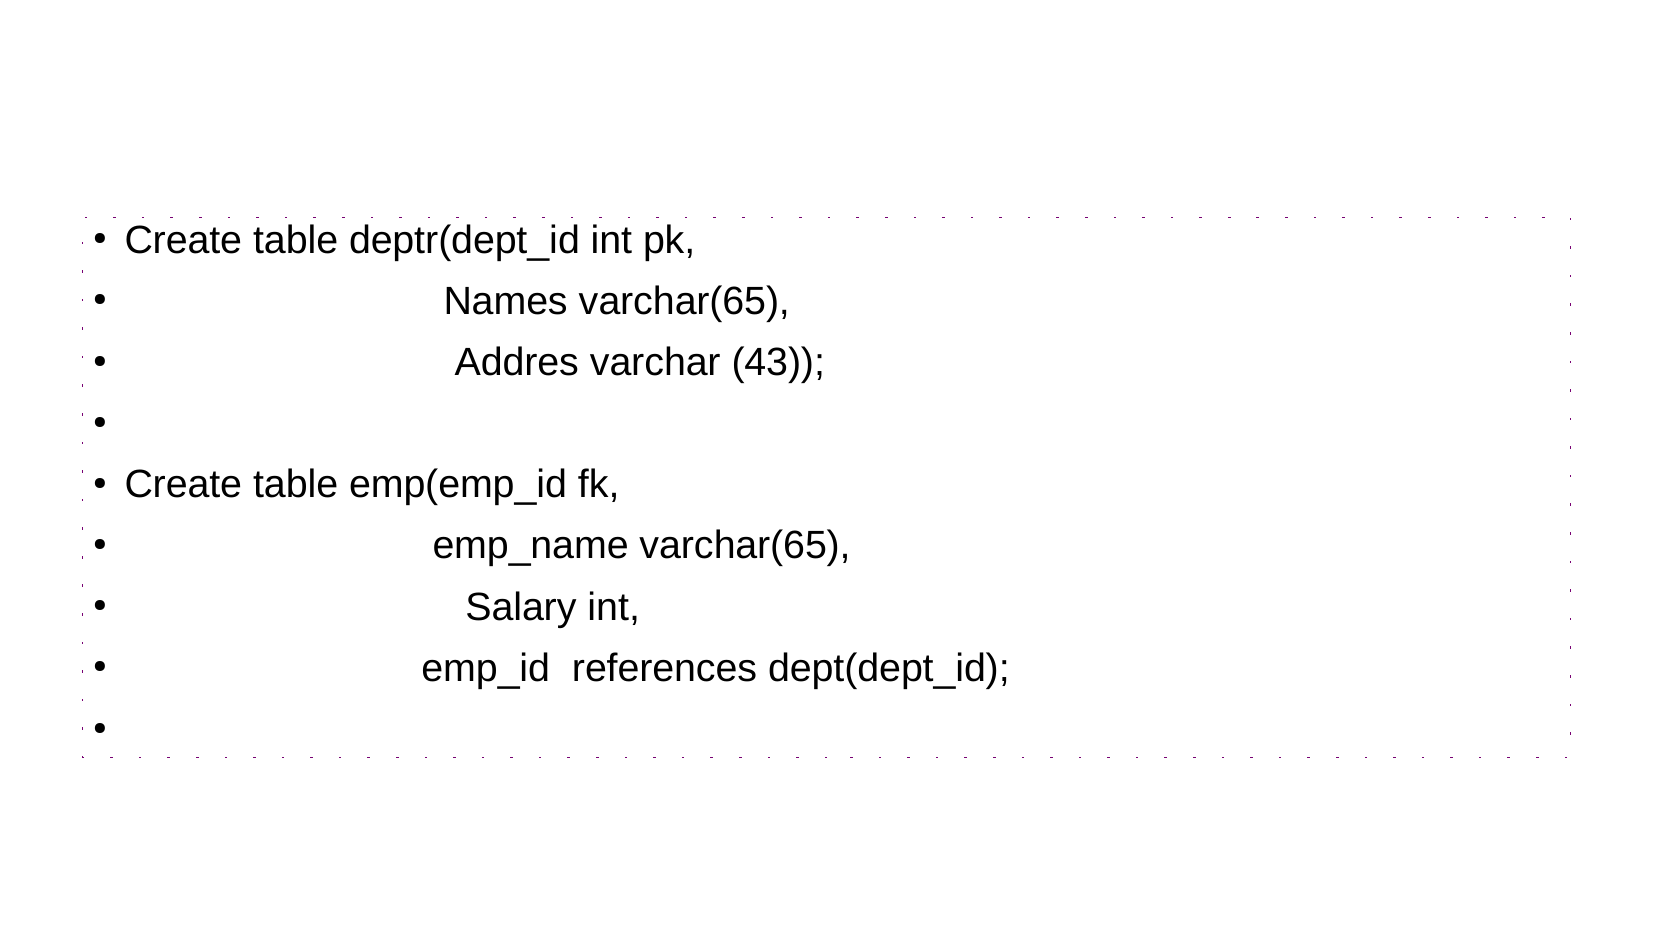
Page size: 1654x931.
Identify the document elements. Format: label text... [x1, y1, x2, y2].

list Create table deptr(dept_id int pk, Names varchar(65), Addres varchar (43)); Create table emp(emp_id fk, emp_name varchar(65), Salary int, emp_id references dept(dept_id); [82, 217, 1571, 758]
